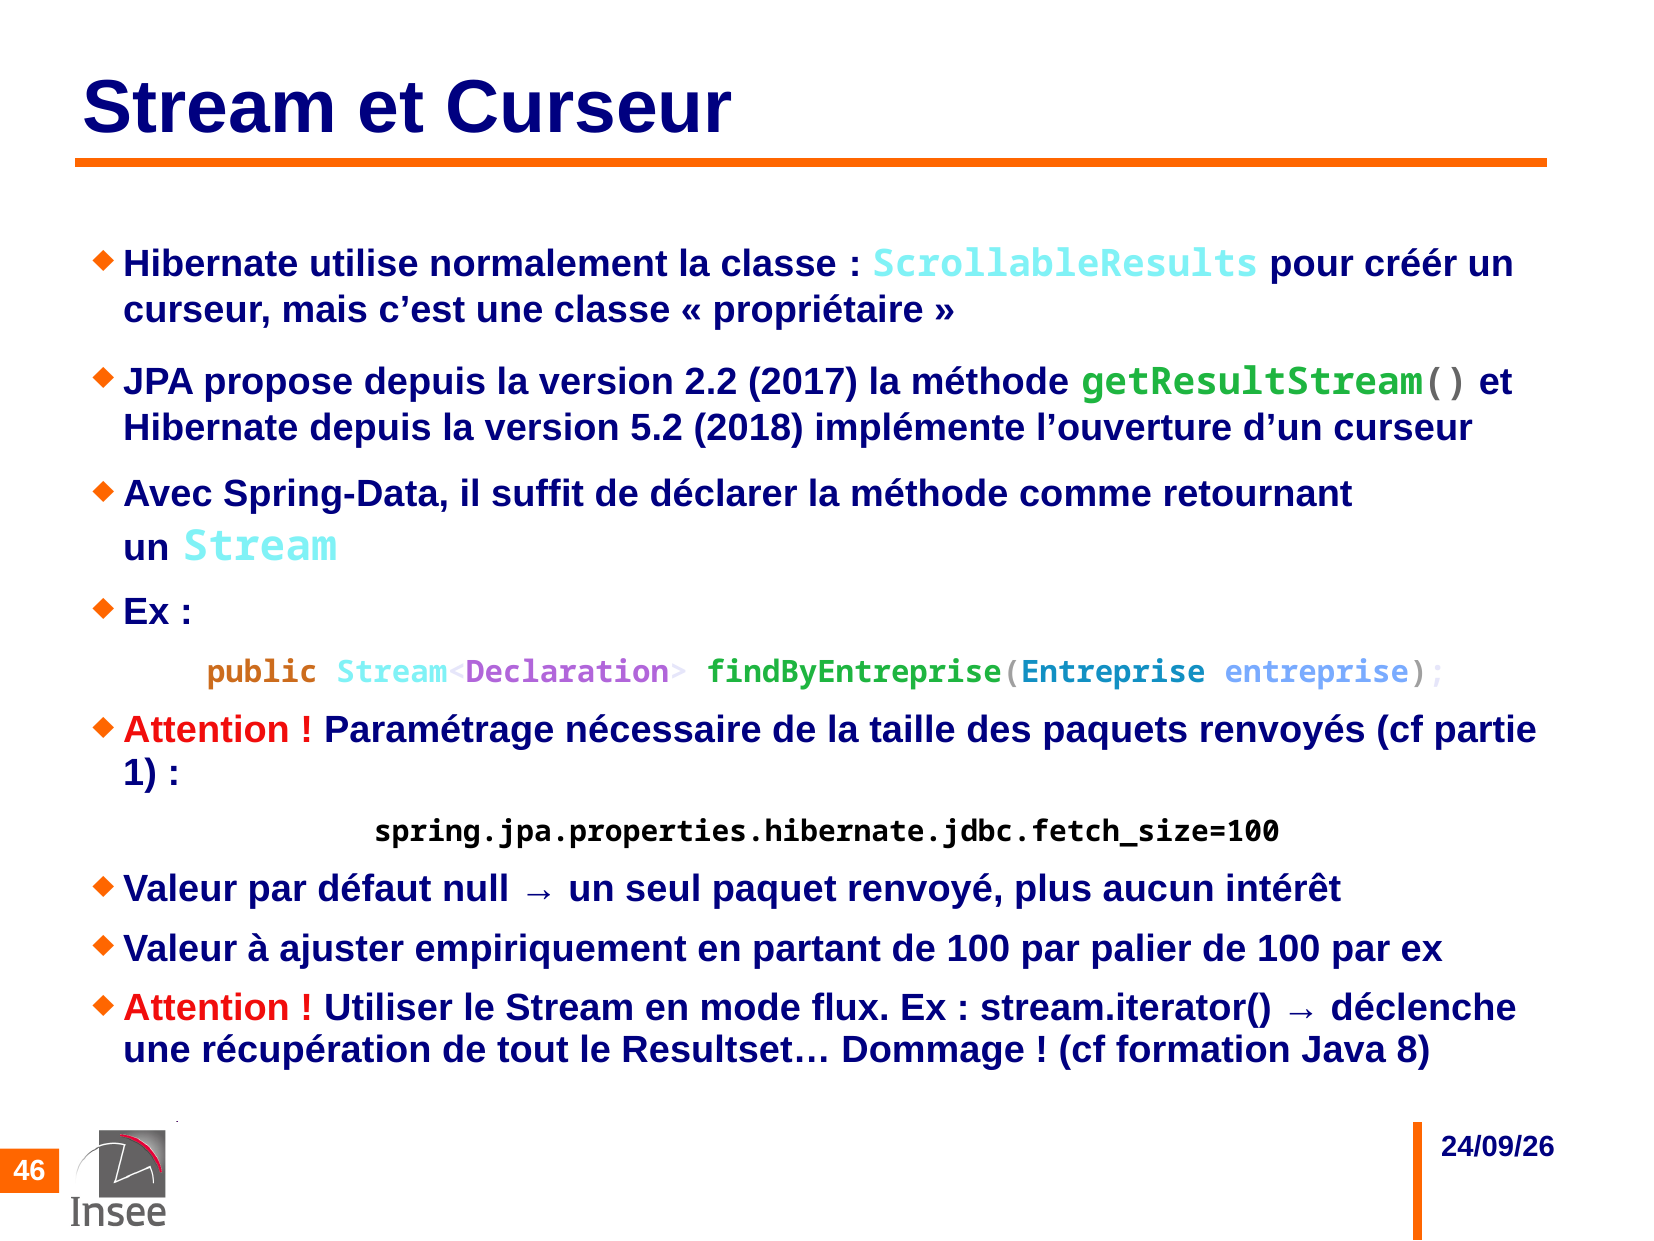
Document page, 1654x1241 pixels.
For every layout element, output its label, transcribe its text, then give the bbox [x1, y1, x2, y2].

picture [62, 1121, 178, 1241]
list Hibernate utilise normalement la classe : ScrollableResults pour créér un curseur, mais c’est une classe « propriétaire » JPA propose depuis la version 2.2 (2017) la méthode getResultStream() et Hibernate depuis la version 5.2 (2018) implémente l’ouverture d’un curseur Avec Spring-Data, il suffit de déclarer la méthode comme retournant un Stream Ex : public Stream<Declaration> findByEntreprise(Entreprise entreprise); Attention ! Paramétrage nécessaire de la taille des paquets renvoyés (cf partie 1) : spring.jpa.properties.hibernate.jdbc.fetch_size=100 Valeur par défaut null → un seul paquet renvoyé, plus aucun intérêt Valeur à ajuster empiriquement en partant de 100 par palier de 100 par ex Attention ! Utiliser le Stream en mode flux. Ex : stream.iterator() → déclenche une récupération de tout le Resultset… Dommage ! (cf formation Java 8) [82, 236, 1571, 1075]
title Stream et Curseur [82, 49, 1619, 163]
